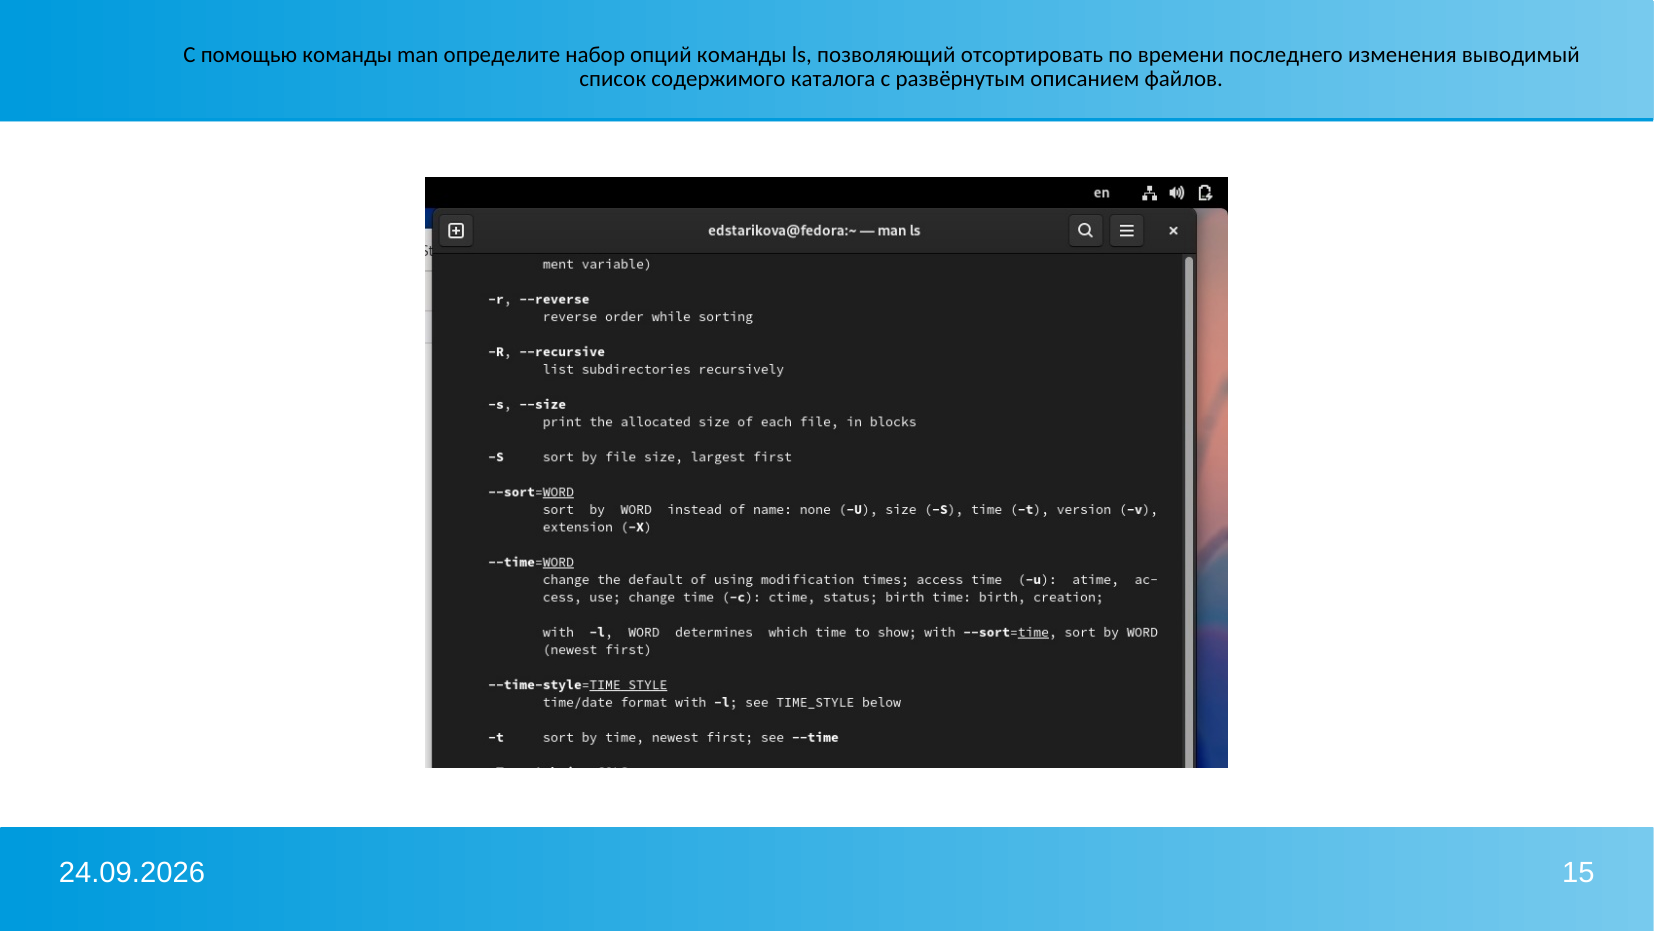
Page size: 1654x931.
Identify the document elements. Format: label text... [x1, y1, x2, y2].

picture [425, 177, 1228, 768]
title С помощью команды man определите набор опций команды ls, позволяющий отсортировать по времени последнего изменения выводимый список содержимого каталога с развёрнутым описанием файлов. [59, 29, 1595, 108]
